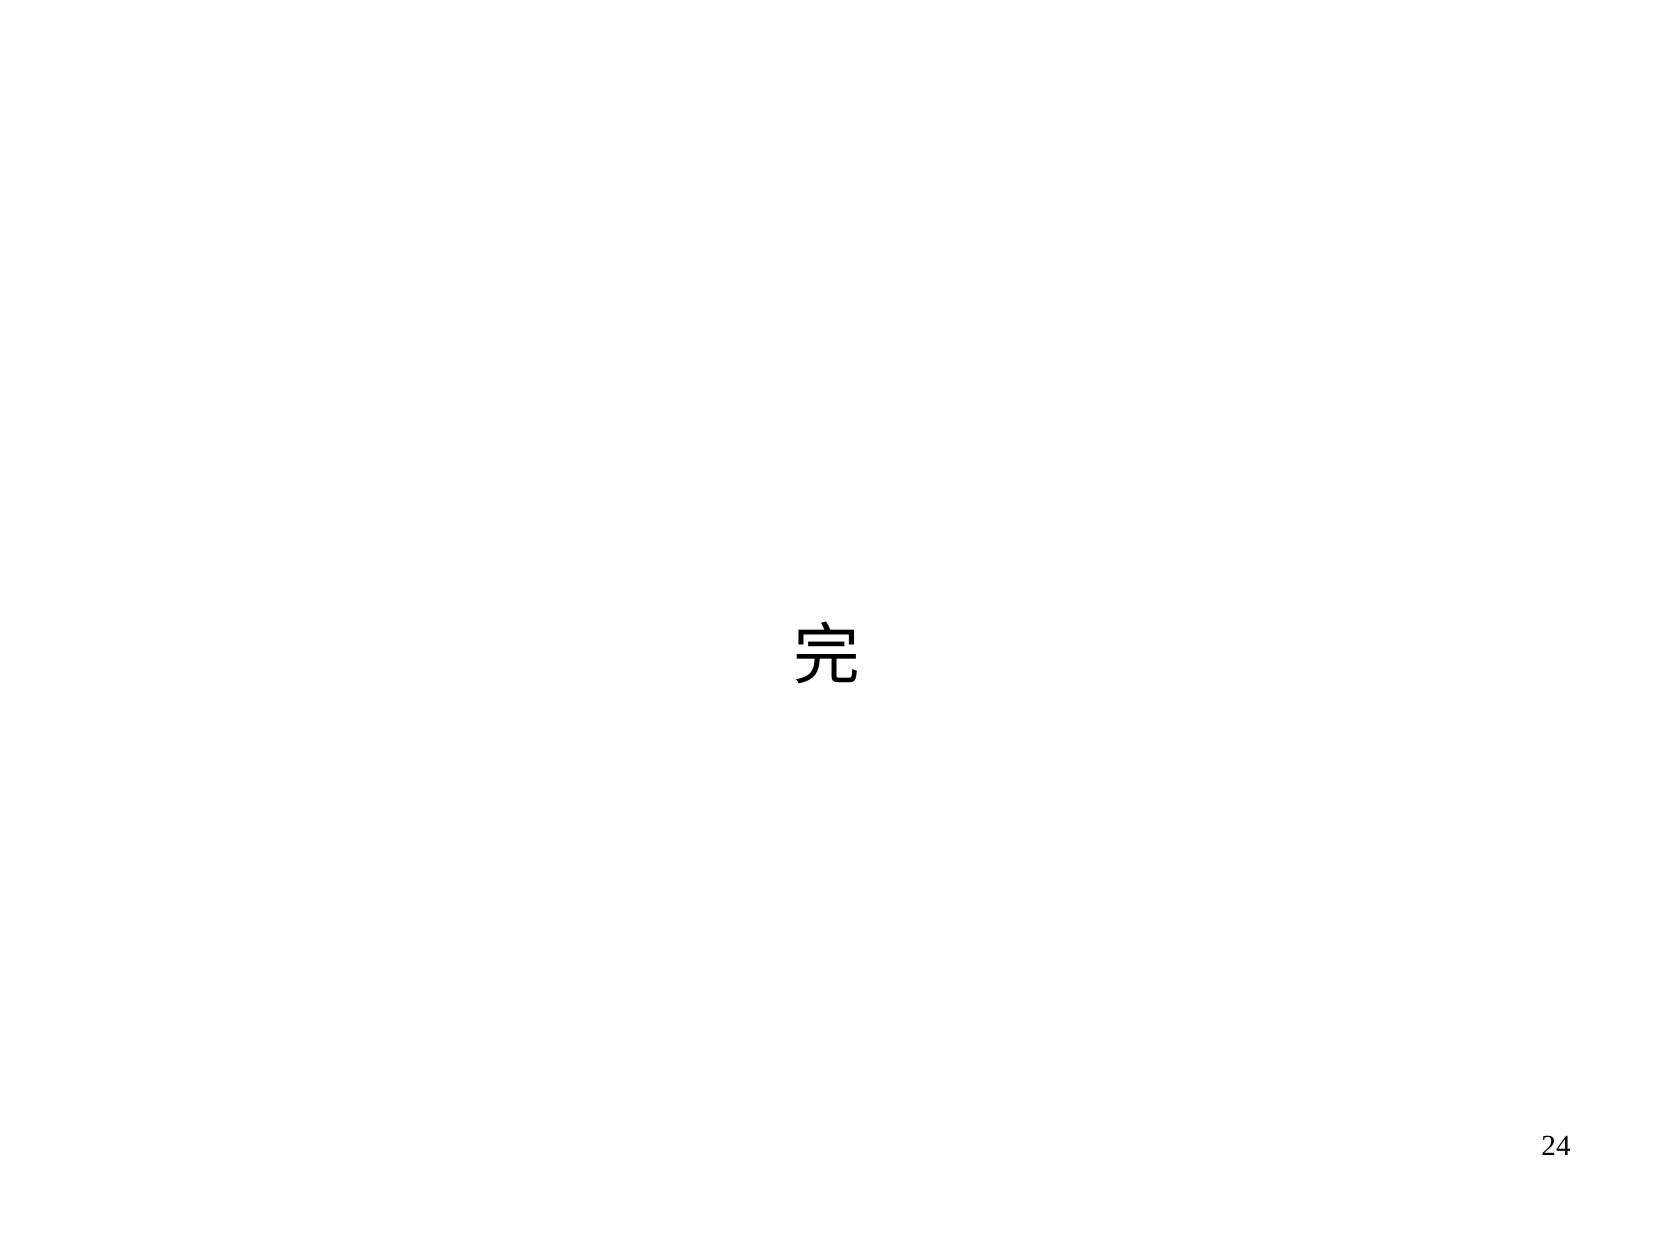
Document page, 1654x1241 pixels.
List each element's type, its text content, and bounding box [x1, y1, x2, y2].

subtitle 完 [82, 290, 1571, 1010]
